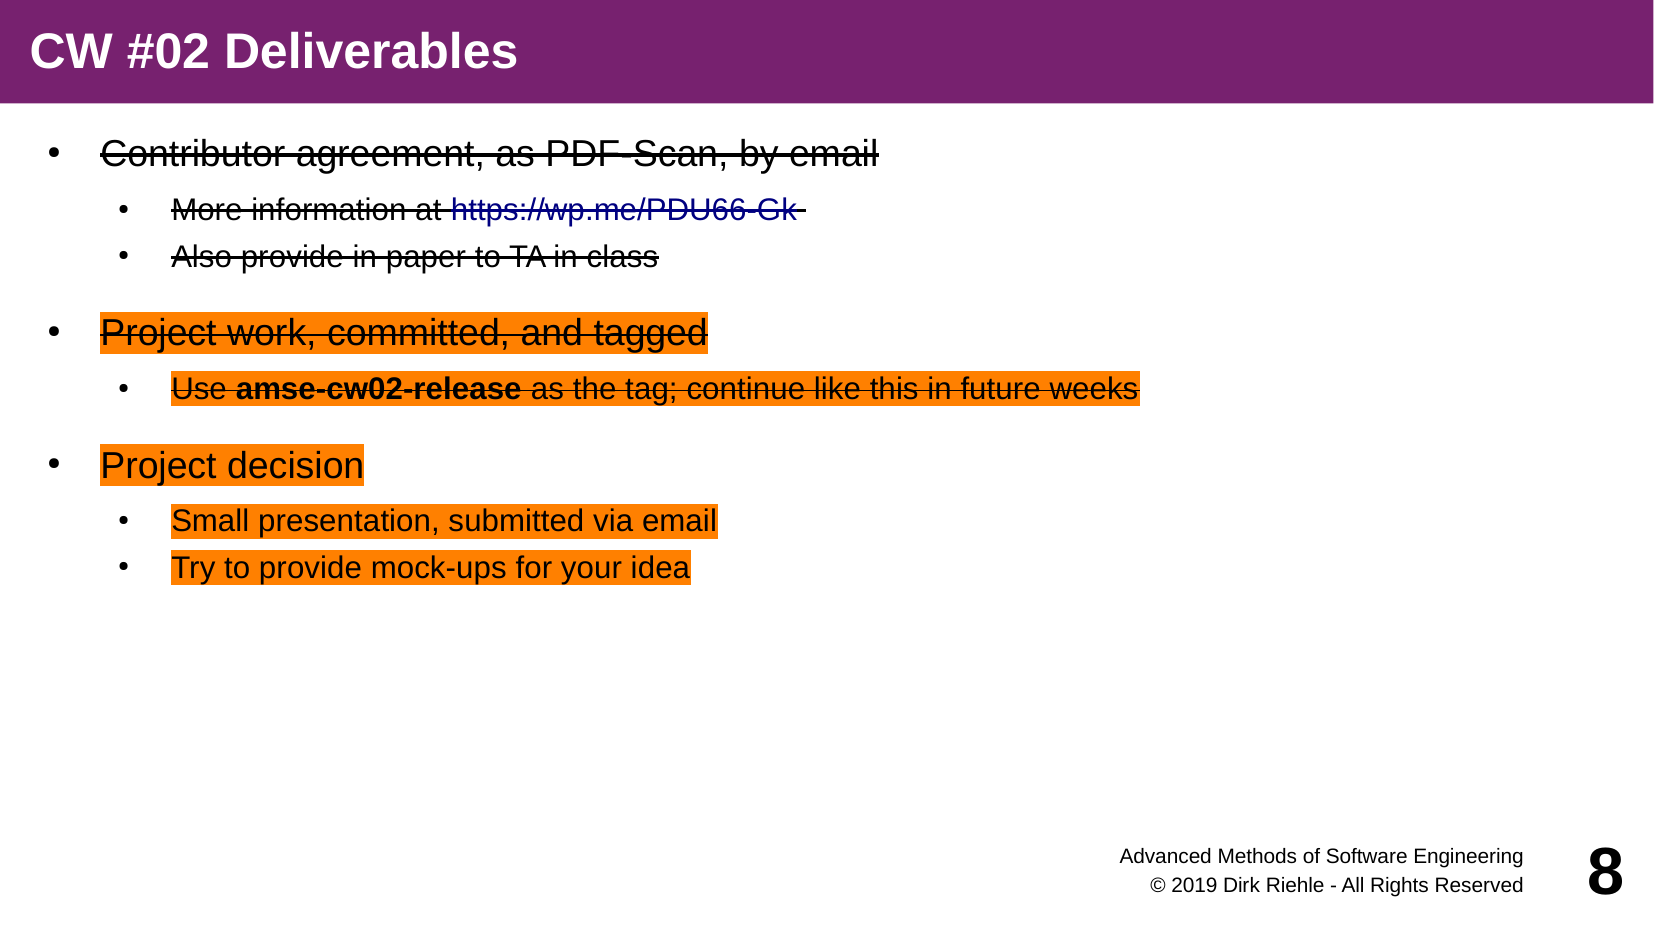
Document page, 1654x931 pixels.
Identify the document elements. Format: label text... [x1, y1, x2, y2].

title CW #02 Deliverables [0, 0, 1654, 104]
list Contributor agreement, as PDF-Scan, by email More information at https://wp.me/PDU66-Gk Also provide in paper to TA in class Project work, committed, and tagged Use amse-cw02-release as the tag; continue like this in future weeks Project decision Small presentation, submitted via email Try to provide mock-ups for your idea [29, 132, 1625, 798]
